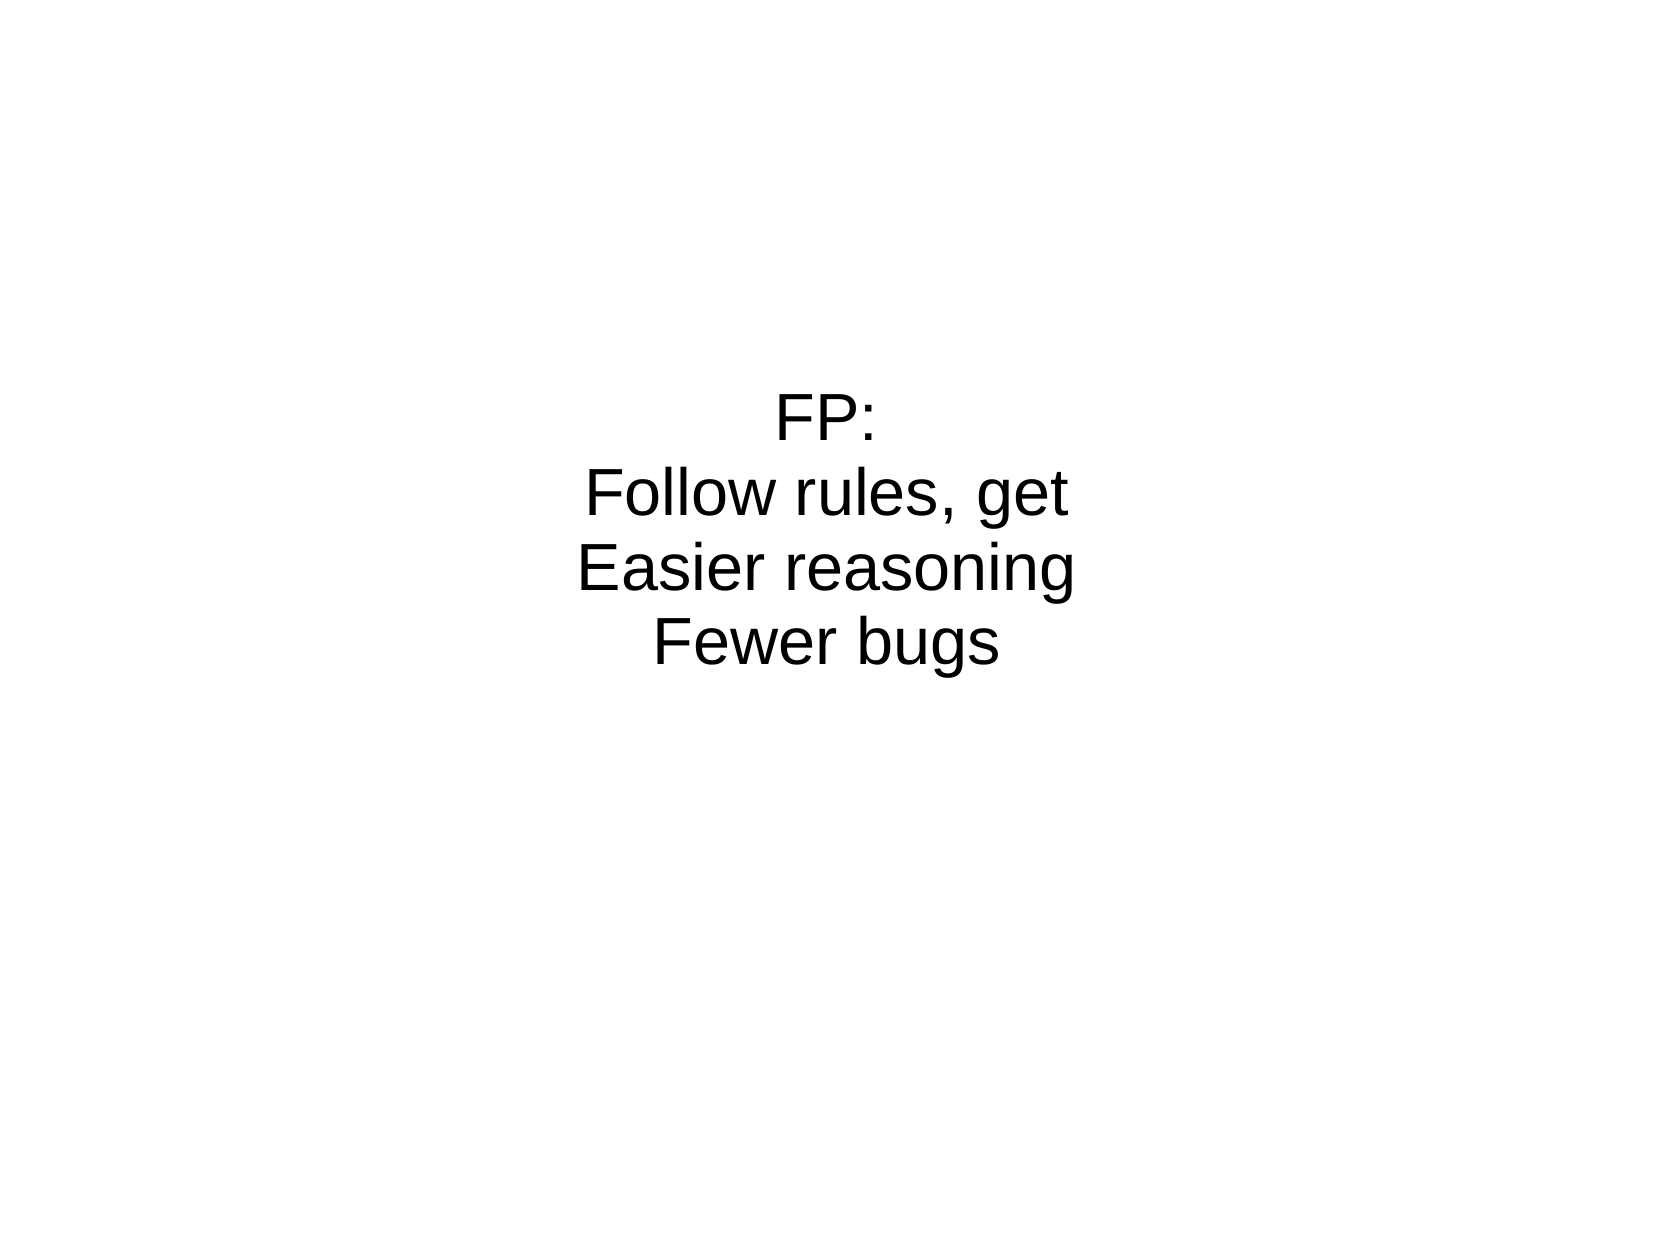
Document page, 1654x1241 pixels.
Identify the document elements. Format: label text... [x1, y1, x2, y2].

subtitle FP: Follow rules, get Easier reasoning Fewer bugs [82, 49, 1571, 1010]
